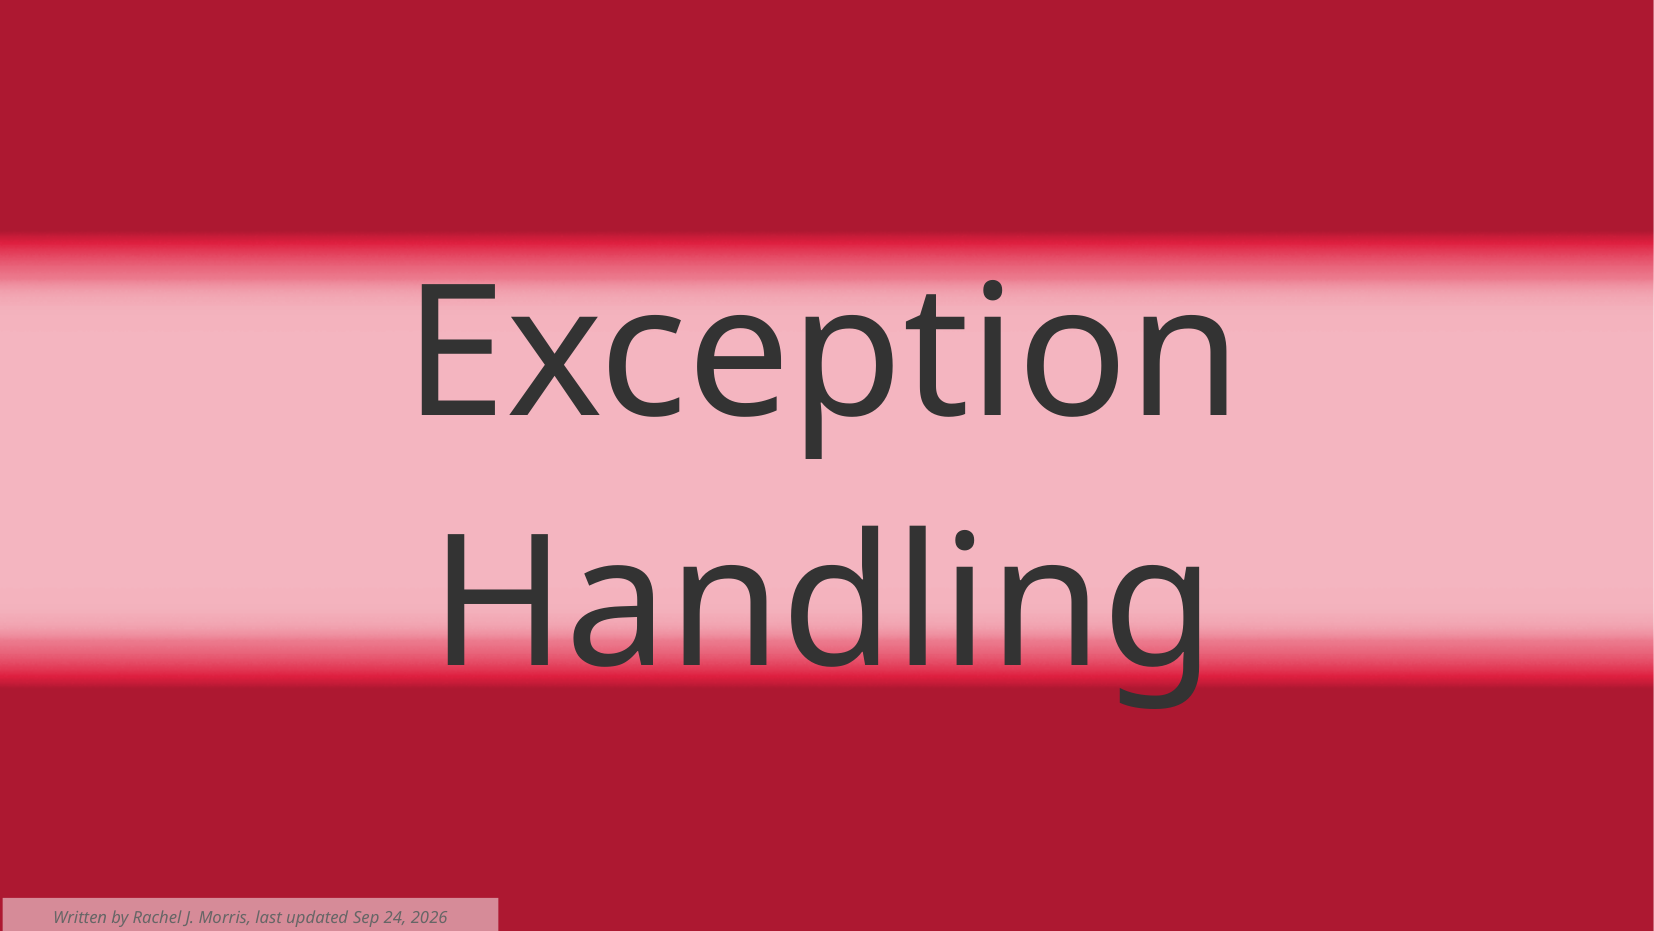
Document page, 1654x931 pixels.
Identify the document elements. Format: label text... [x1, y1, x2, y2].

title Exception Handling [64, 60, 1582, 879]
picture [0, 0, 1654, 931]
text_box Written by Rachel J. Morris, last updated Aug 25, 2017 [2, 900, 499, 931]
